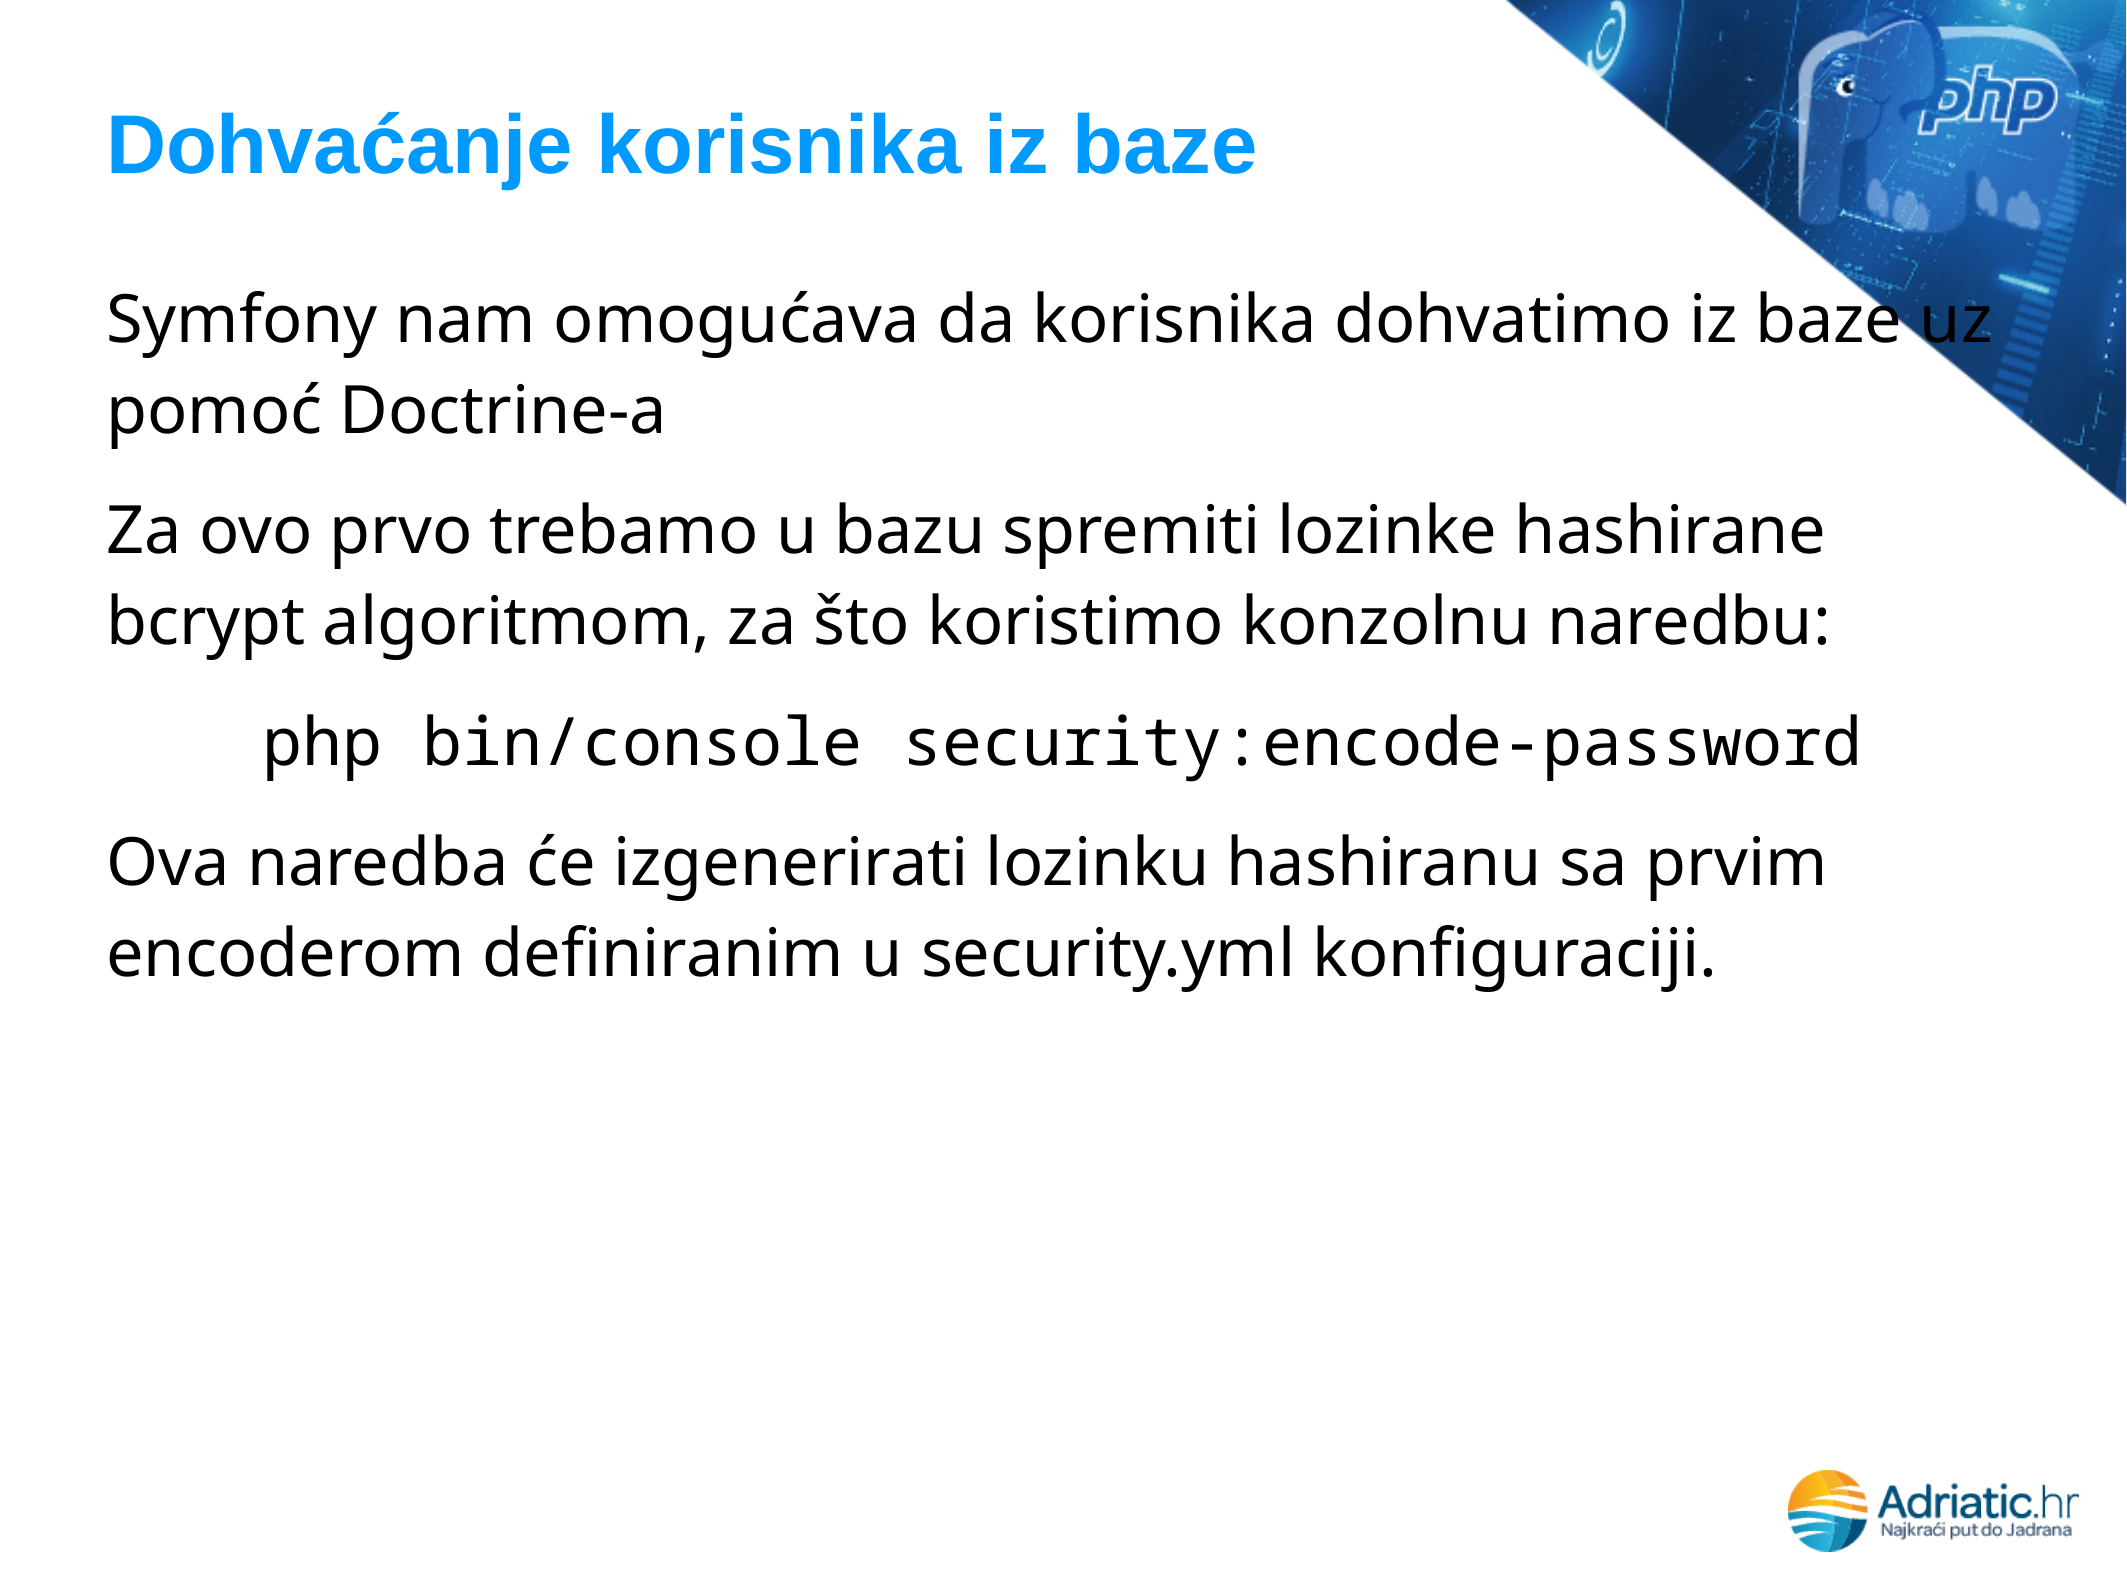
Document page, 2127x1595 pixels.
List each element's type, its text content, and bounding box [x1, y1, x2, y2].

title Dohvaćanje korisnika iz baze [106, 70, 1630, 219]
picture [1505, 0, 2127, 625]
list Symfony nam omogućava da korisnika dohvatimo iz baze uz pomoć Doctrine-a Za ovo prvo trebamo u bazu spremiti lozinke hashirane bcrypt algoritmom, za što koristimo konzolnu naredbu: php bin/console security:encode-password Ova naredba će izgenerirati lozinku hashiranu sa prvim encoderom definiranim u security.yml konfiguraciji. [106, 271, 2020, 1453]
picture [1788, 1470, 2079, 1552]
